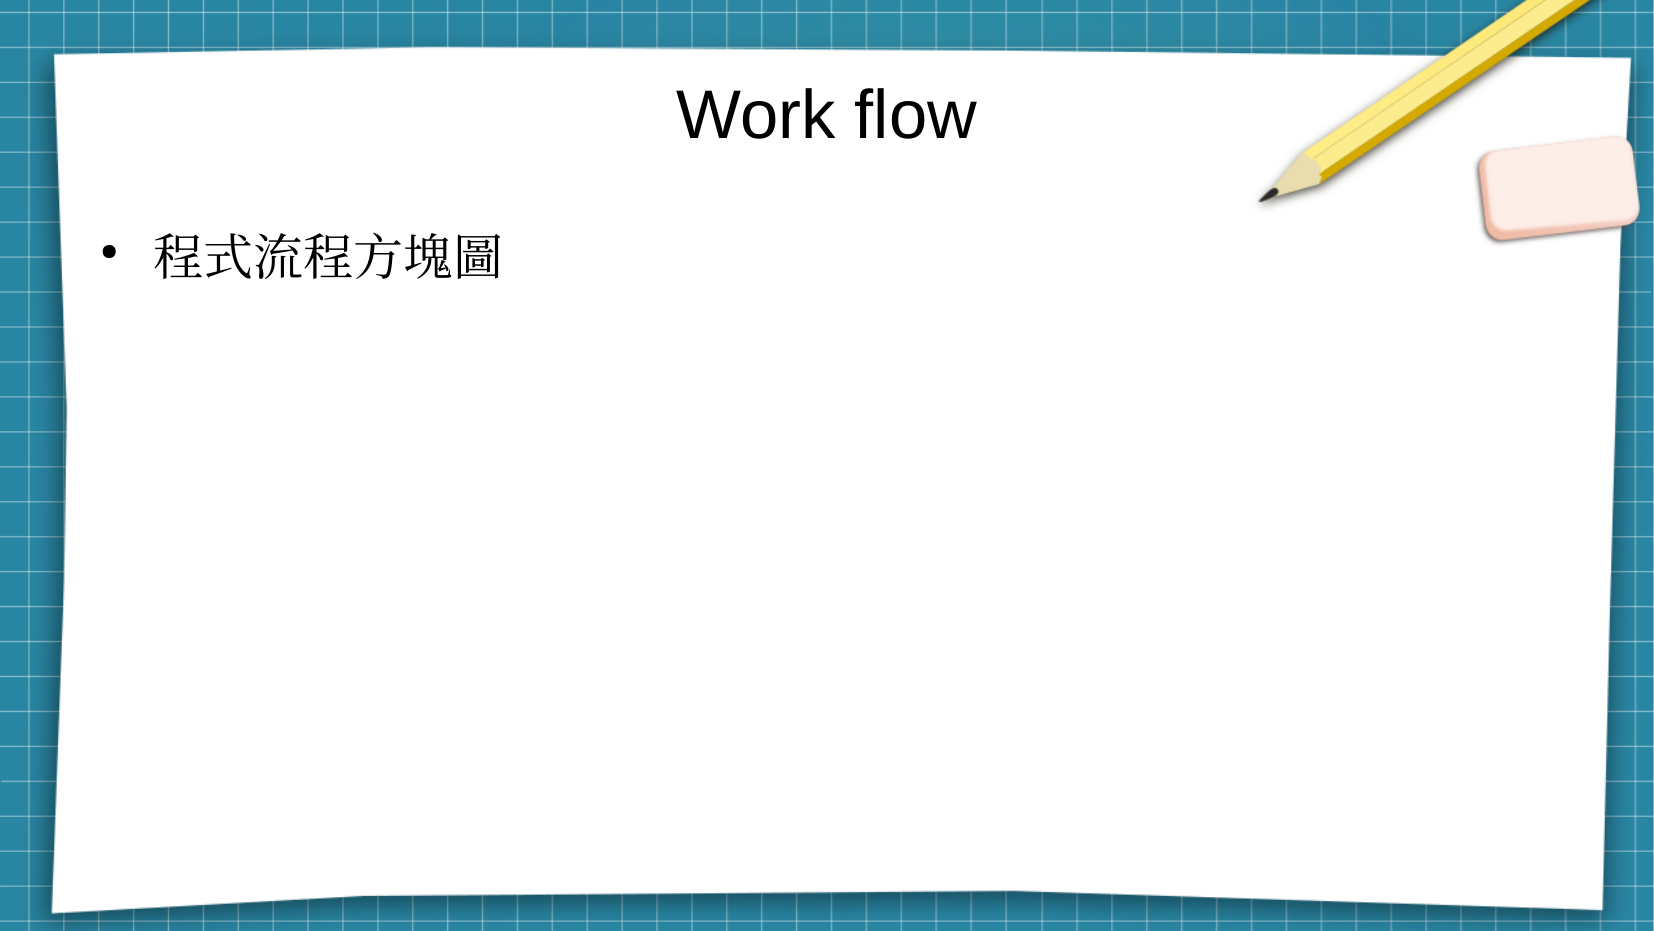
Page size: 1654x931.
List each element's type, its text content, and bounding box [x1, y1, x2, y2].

title Work flow [82, 37, 1571, 193]
picture [0, 0, 1654, 931]
list 程式流程方塊圖 [82, 217, 1571, 758]
